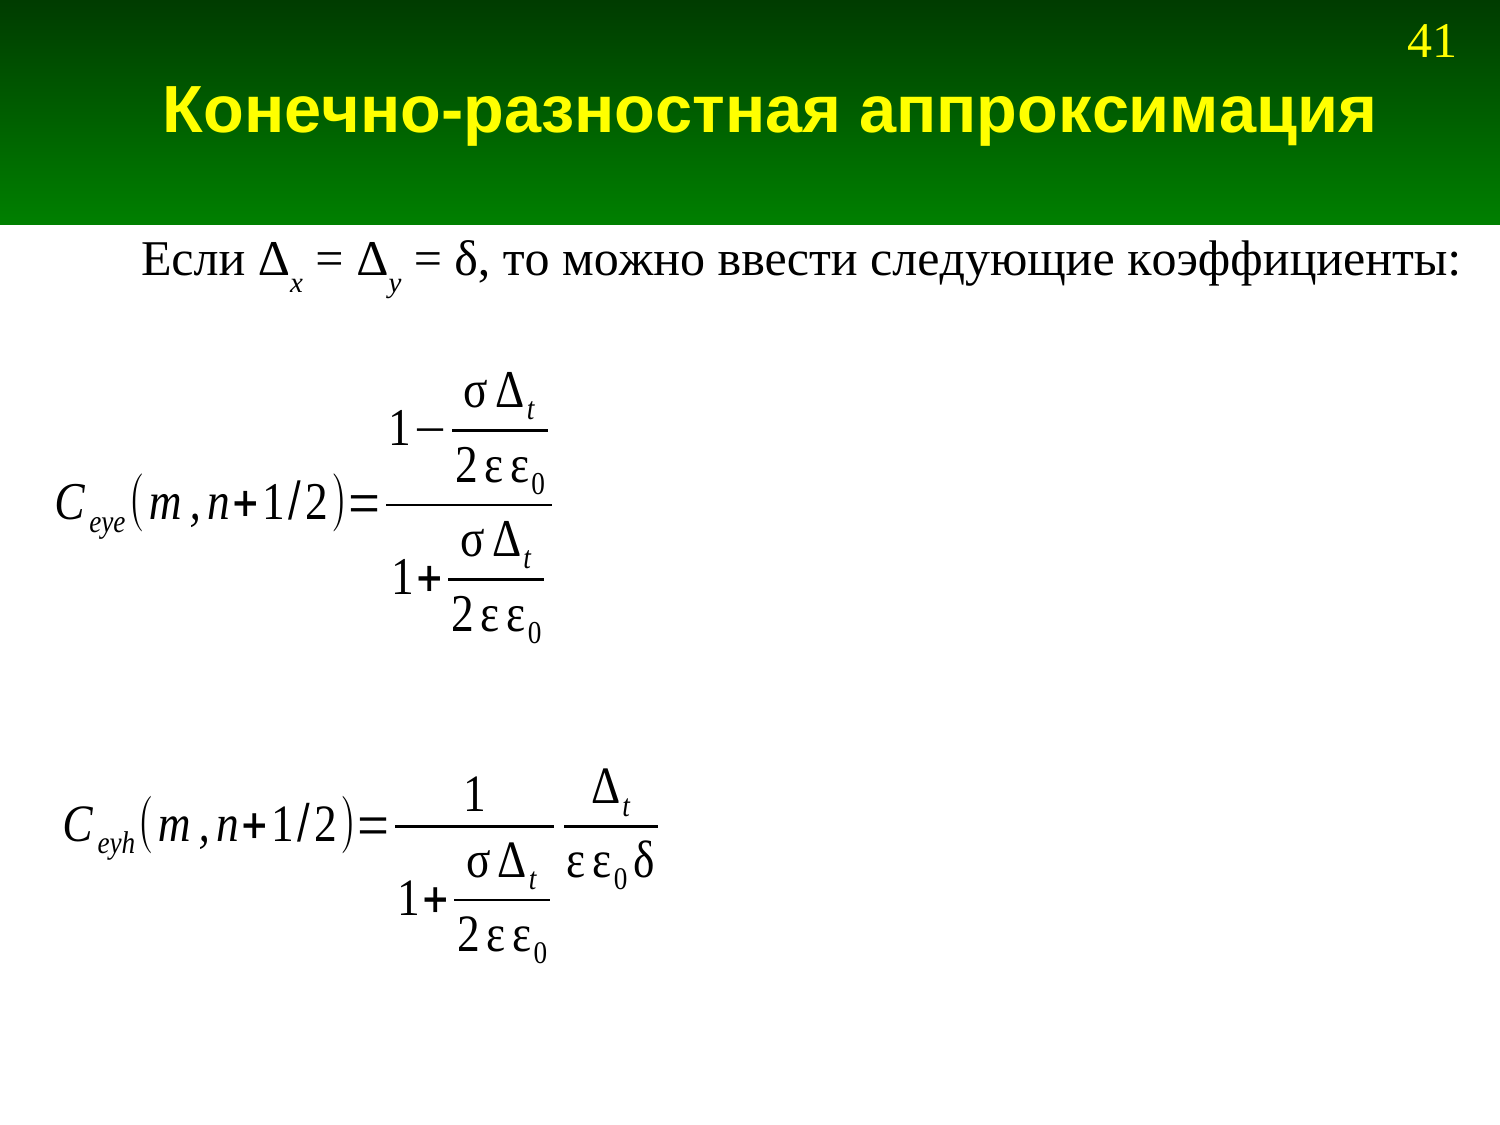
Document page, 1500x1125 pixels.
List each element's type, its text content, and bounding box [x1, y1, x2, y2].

chart [35, 359, 574, 650]
title Конечно-разностная аппроксимация [100, 7, 1441, 204]
text_box Если Δx = Δy = δ, то можно ввести следующие коэффициенты: [126, 218, 1477, 306]
chart [43, 756, 680, 970]
